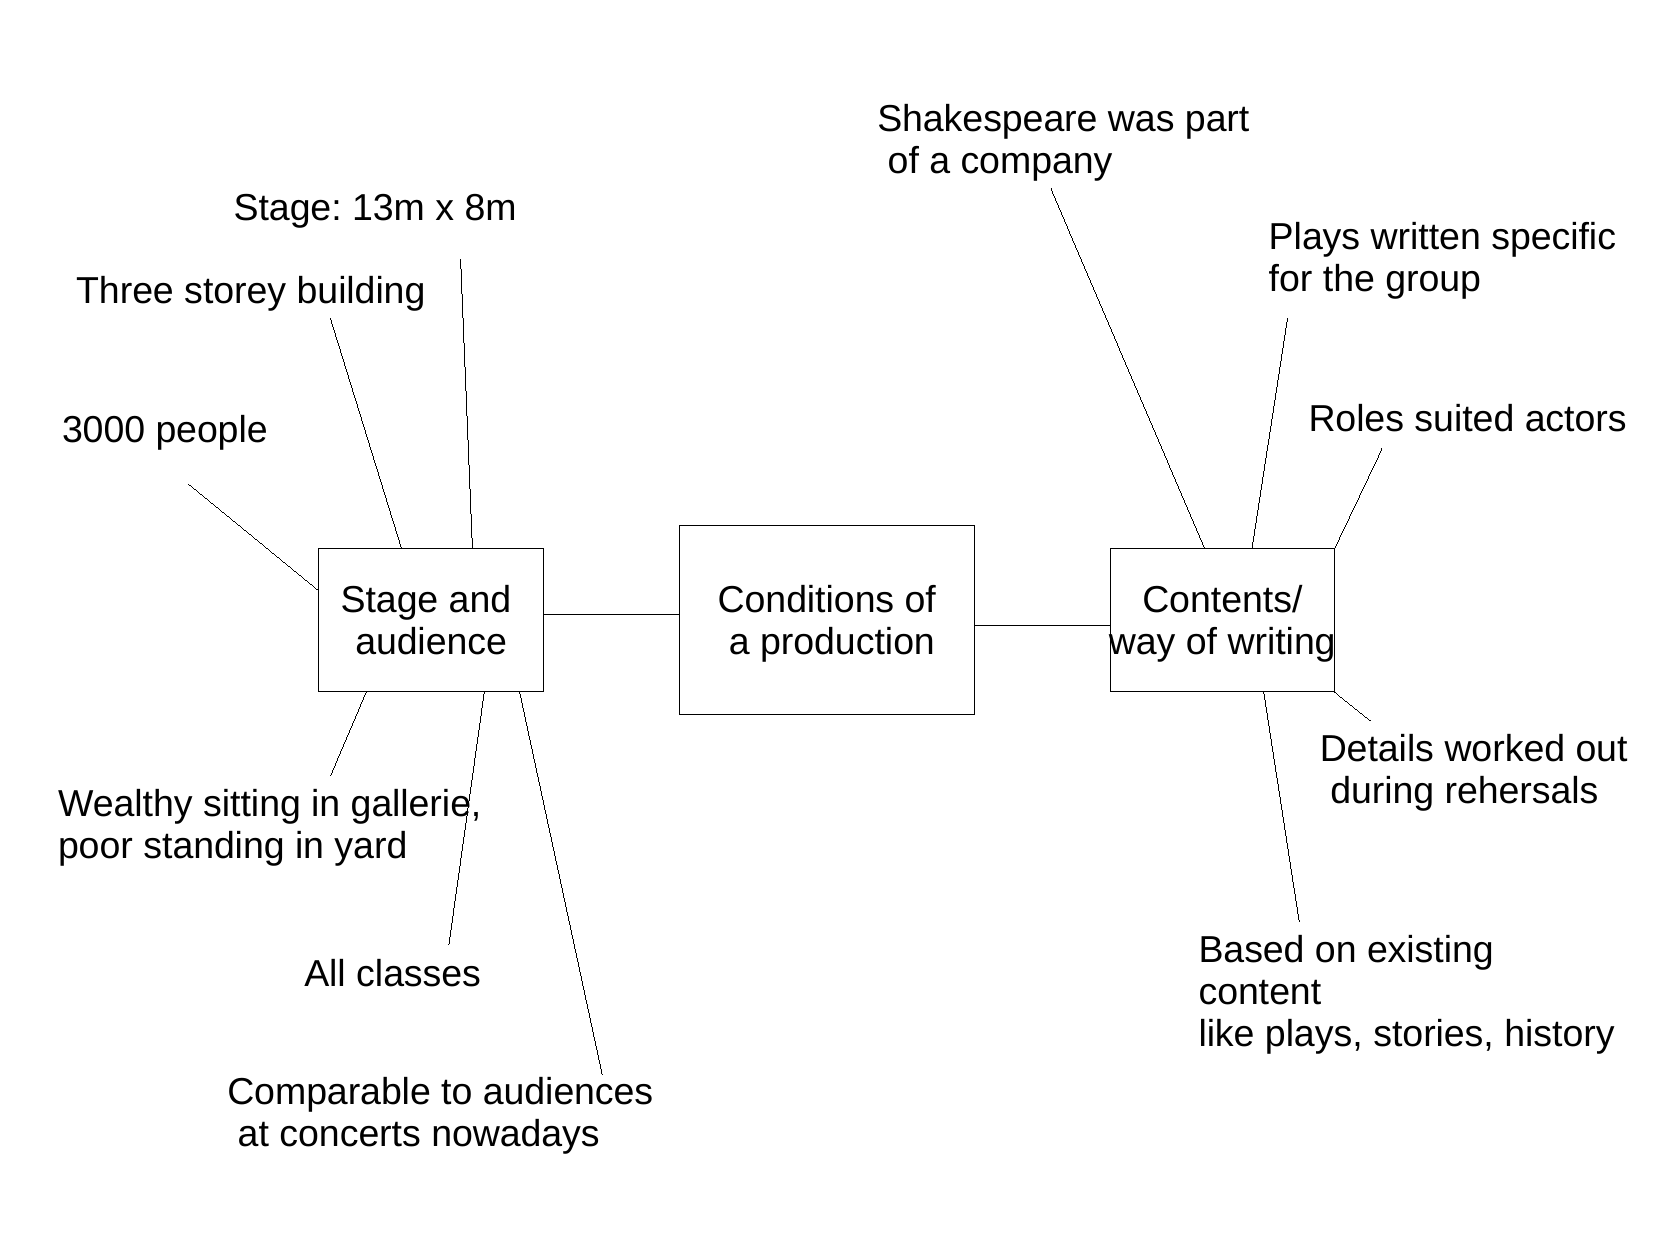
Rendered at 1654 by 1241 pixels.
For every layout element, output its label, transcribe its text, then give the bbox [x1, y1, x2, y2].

text_box Plays written specific for the group [1254, 208, 1630, 308]
text_box Contents/ way of writing [1110, 548, 1335, 692]
text_box Wealthy sitting in gallerie, poor standing in yard [43, 775, 497, 875]
text_box Roles suited actors [1293, 389, 1642, 485]
text_box Stage and audience [318, 548, 544, 692]
text_box Details worked out during rehersals [1305, 720, 1642, 820]
text_box Stage: 13m x 8m [218, 179, 532, 237]
text_box All classes [289, 944, 497, 1002]
text_box Conditions of a production [679, 525, 975, 715]
text_box Comparable to audiences at concerts nowadays [212, 1062, 679, 1162]
text_box Based on existing content like plays, stories, history [1183, 921, 1642, 1021]
text_box Three storey building [61, 262, 440, 319]
text_box 3000 people [47, 401, 283, 459]
text_box Shakespeare was part of a company [862, 90, 1264, 189]
